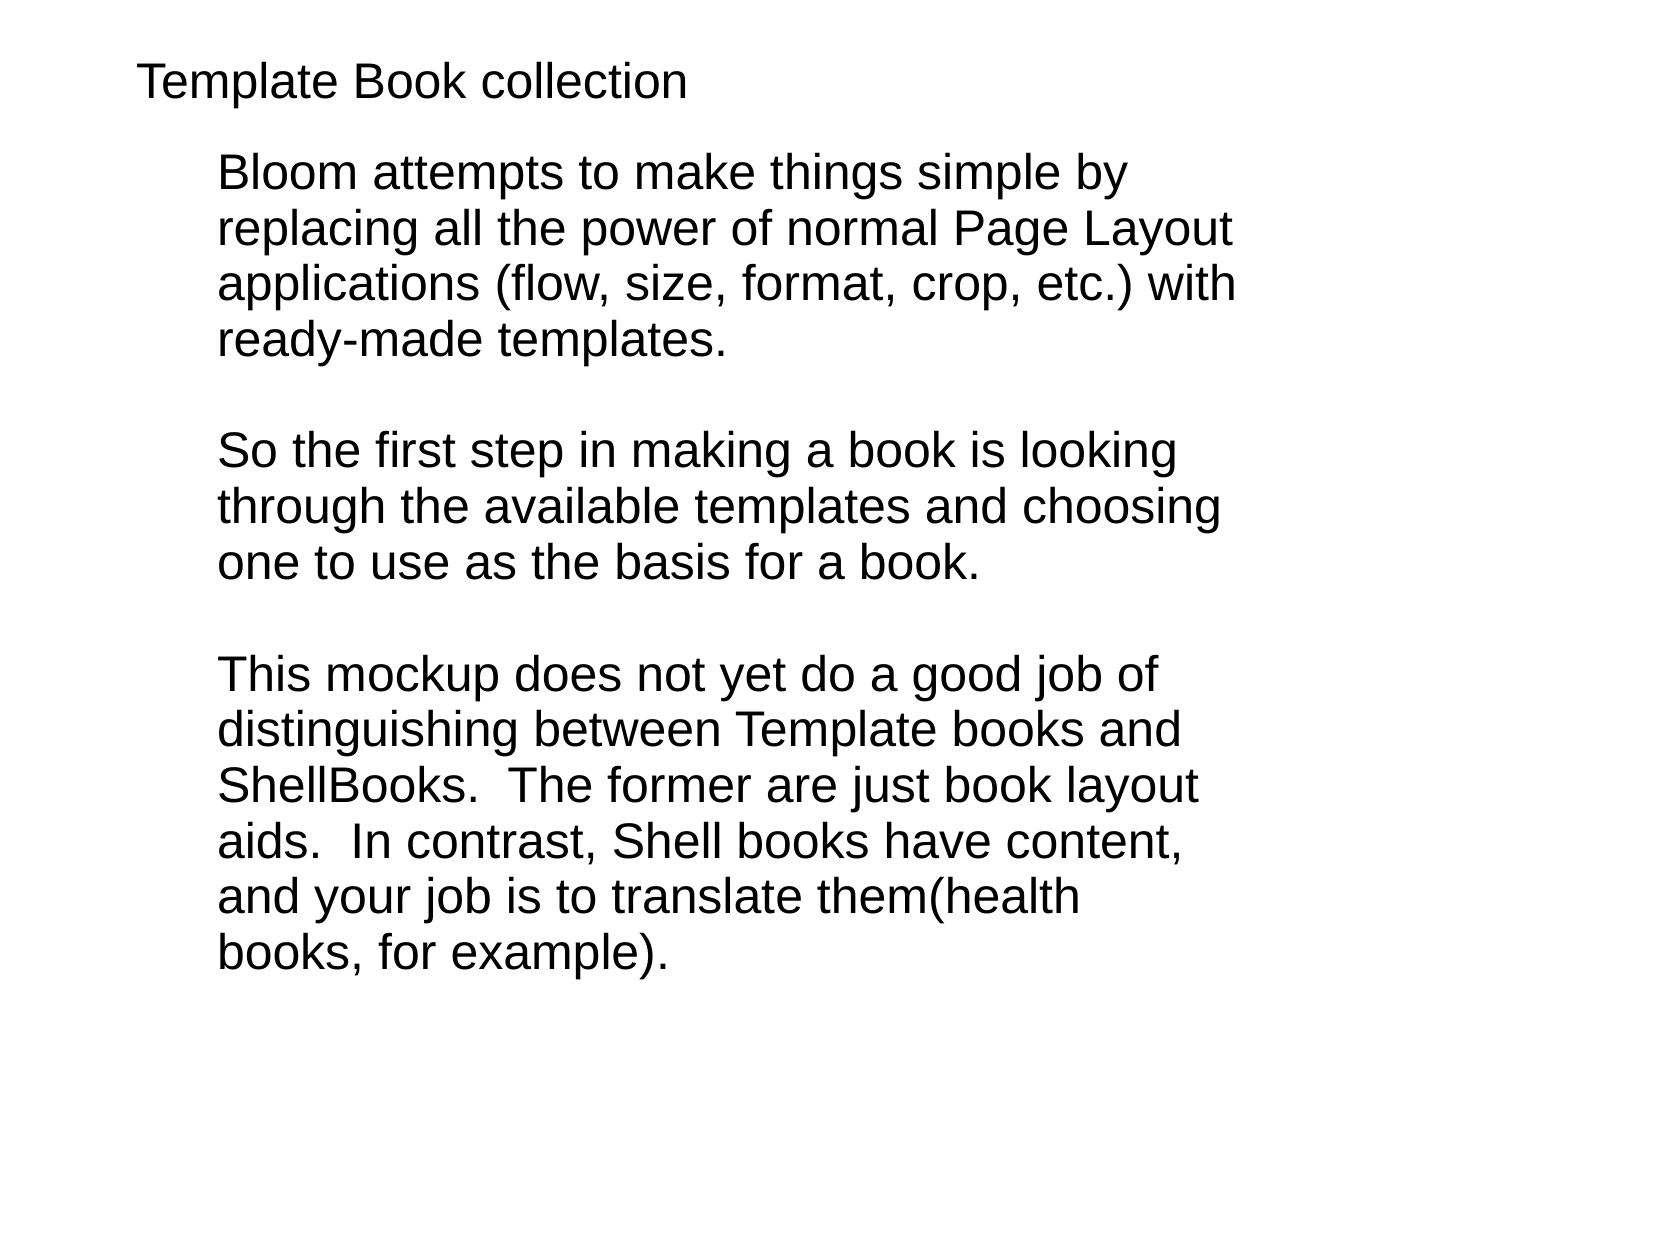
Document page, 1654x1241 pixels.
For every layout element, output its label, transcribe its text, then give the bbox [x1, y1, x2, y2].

text_box Bloom attempts to make things simple by replacing all the power of normal Page Layout applications (flow, size, format, crop, etc.) with ready-made templates. So the first step in making a book is looking through the available templates and choosing one to use as the basis for a book. This mockup does not yet do a good job of distinguishing between Template books and ShellBooks. The former are just book layout aids. In contrast, Shell books have content, and your job is to translate them(health books, for example). [202, 136, 1255, 1163]
text_box Template Book collection [121, 45, 729, 137]
